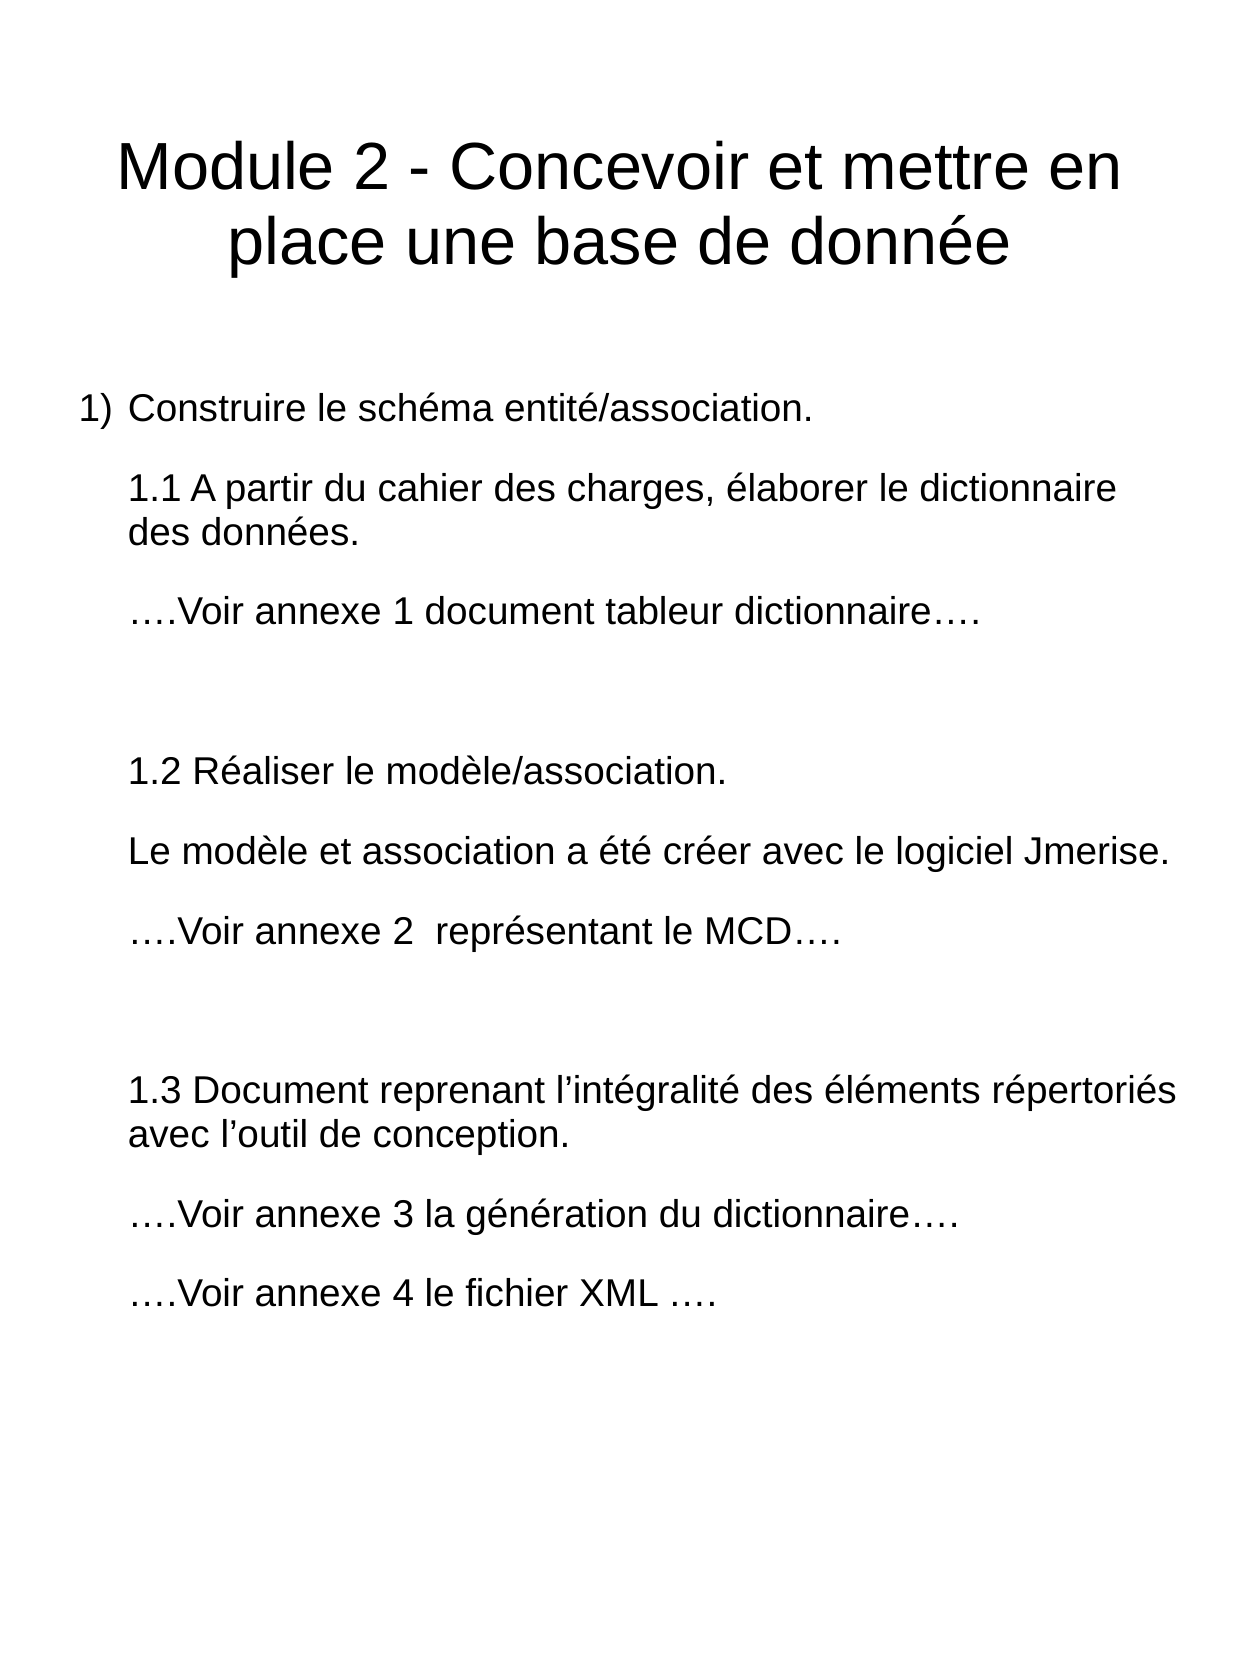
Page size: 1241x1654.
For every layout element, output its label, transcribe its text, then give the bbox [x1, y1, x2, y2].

list Construire le schéma entité/association. 1.1 A partir du cahier des charges, élaborer le dictionnaire des données. ….Voir annexe 1 document tableur dictionnaire…. 1.2 Réaliser le modèle/association. Le modèle et association a été créer avec le logiciel Jmerise. ….Voir annexe 2 représentant le MCD…. 1.3 Document reprenant l’intégralité des éléments répertoriés avec l’outil de conception. ….Voir annexe 3 la génération du dictionnaire…. ….Voir annexe 4 le fichier XML …. [62, 386, 1179, 1346]
title Module 2 - Concevoir et mettre en place une base de donnée [62, 65, 1179, 342]
